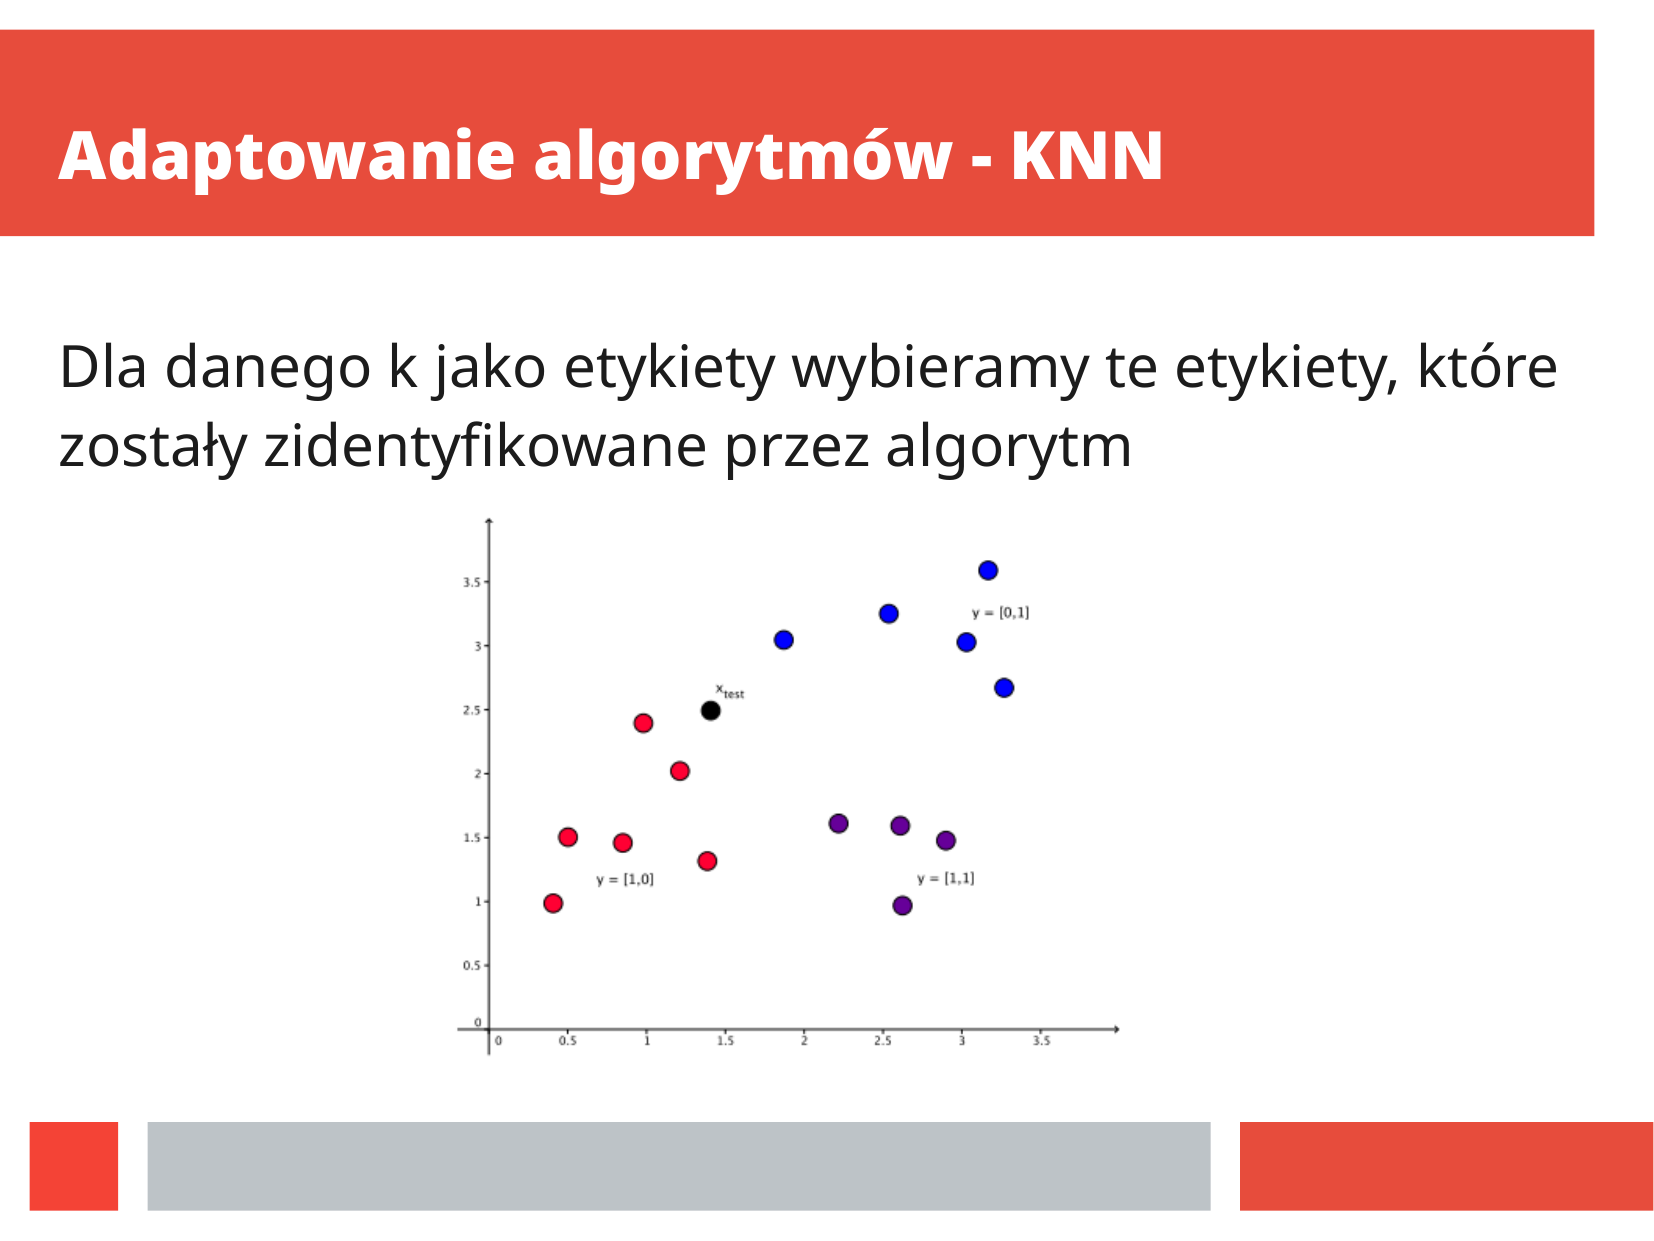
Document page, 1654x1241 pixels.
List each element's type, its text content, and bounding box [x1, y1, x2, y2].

picture [417, 484, 1193, 1111]
title Adaptowanie algorytmów - KNN [59, 56, 1595, 200]
list Dla danego k jako etykiety wybieramy te etykiety, które zostały zidentyfikowane przez algorytm [59, 324, 1595, 1152]
